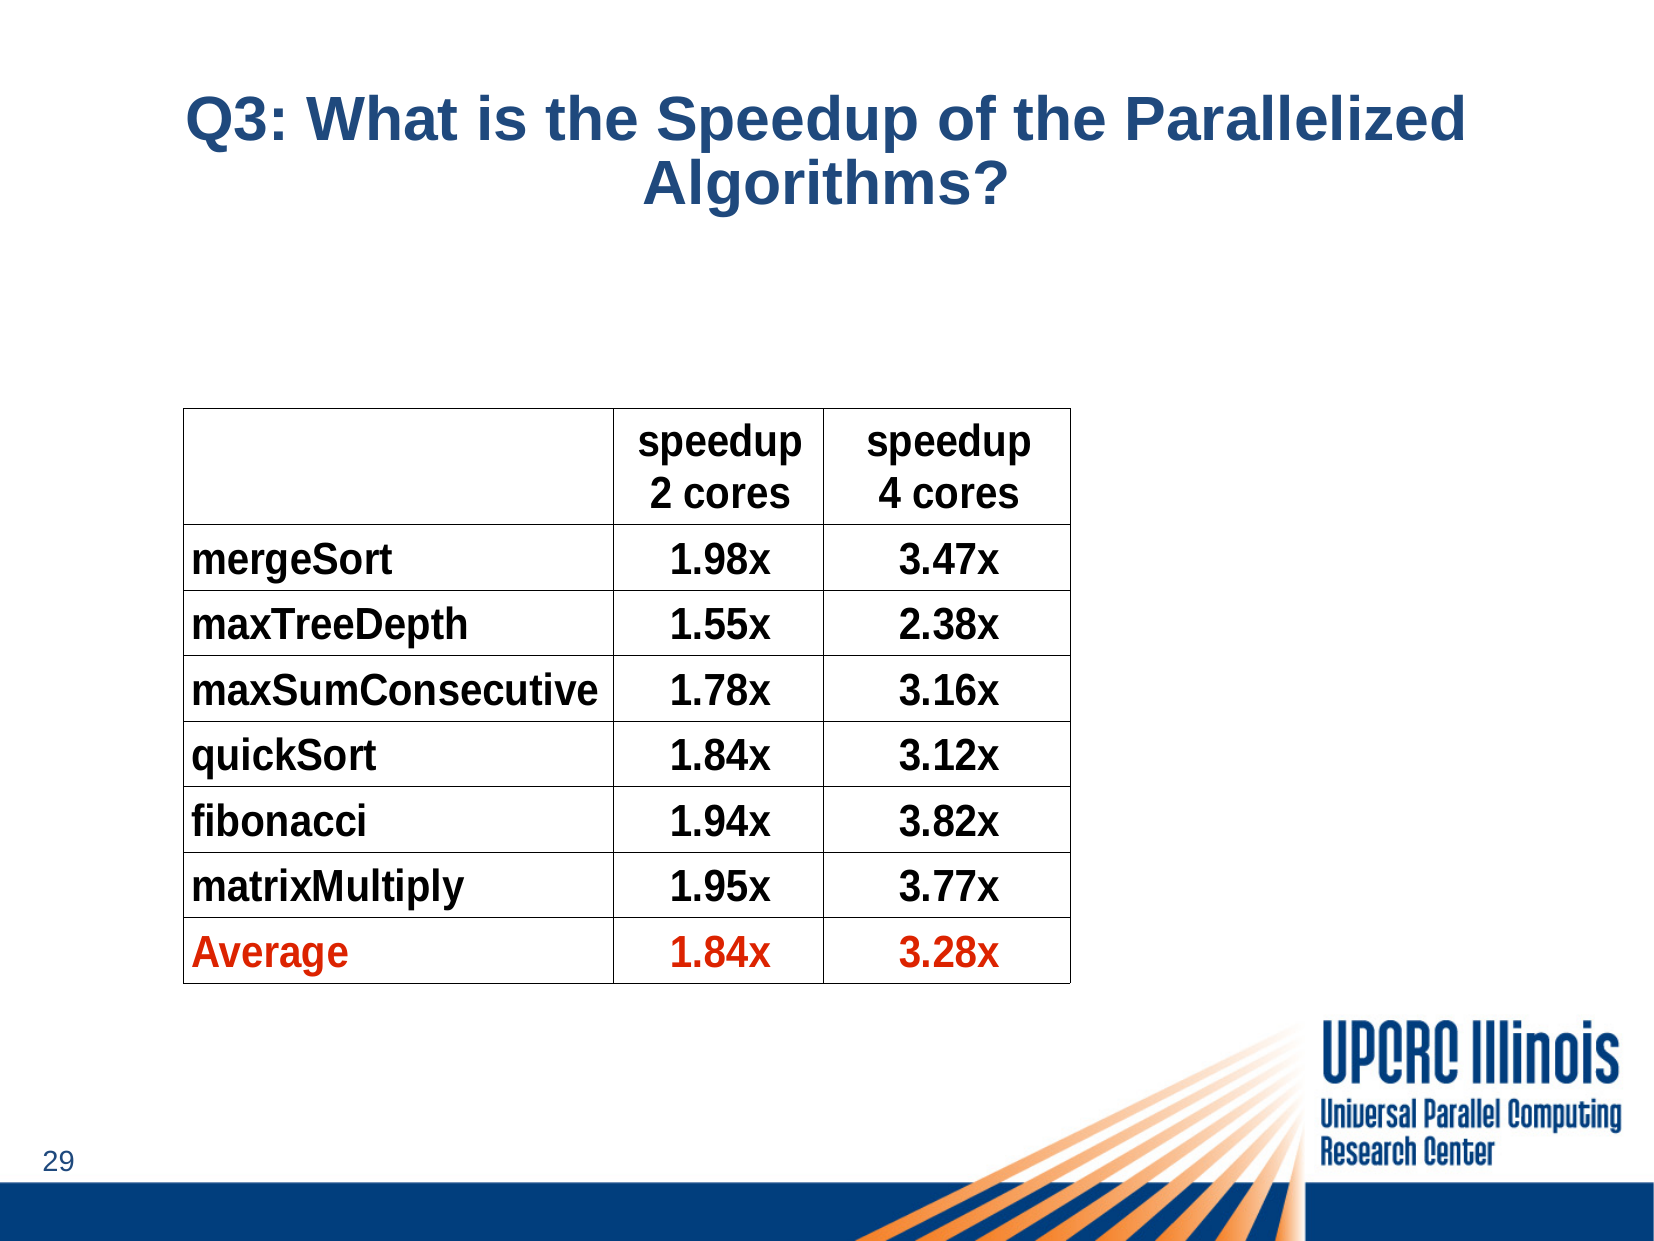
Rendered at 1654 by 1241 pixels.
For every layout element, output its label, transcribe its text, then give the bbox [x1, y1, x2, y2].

title Q3: What is the Speedup of the Parallelized Algorithms? [82, 41, 1571, 265]
picture [0, 1005, 1654, 1241]
chart [136, 408, 1653, 1054]
